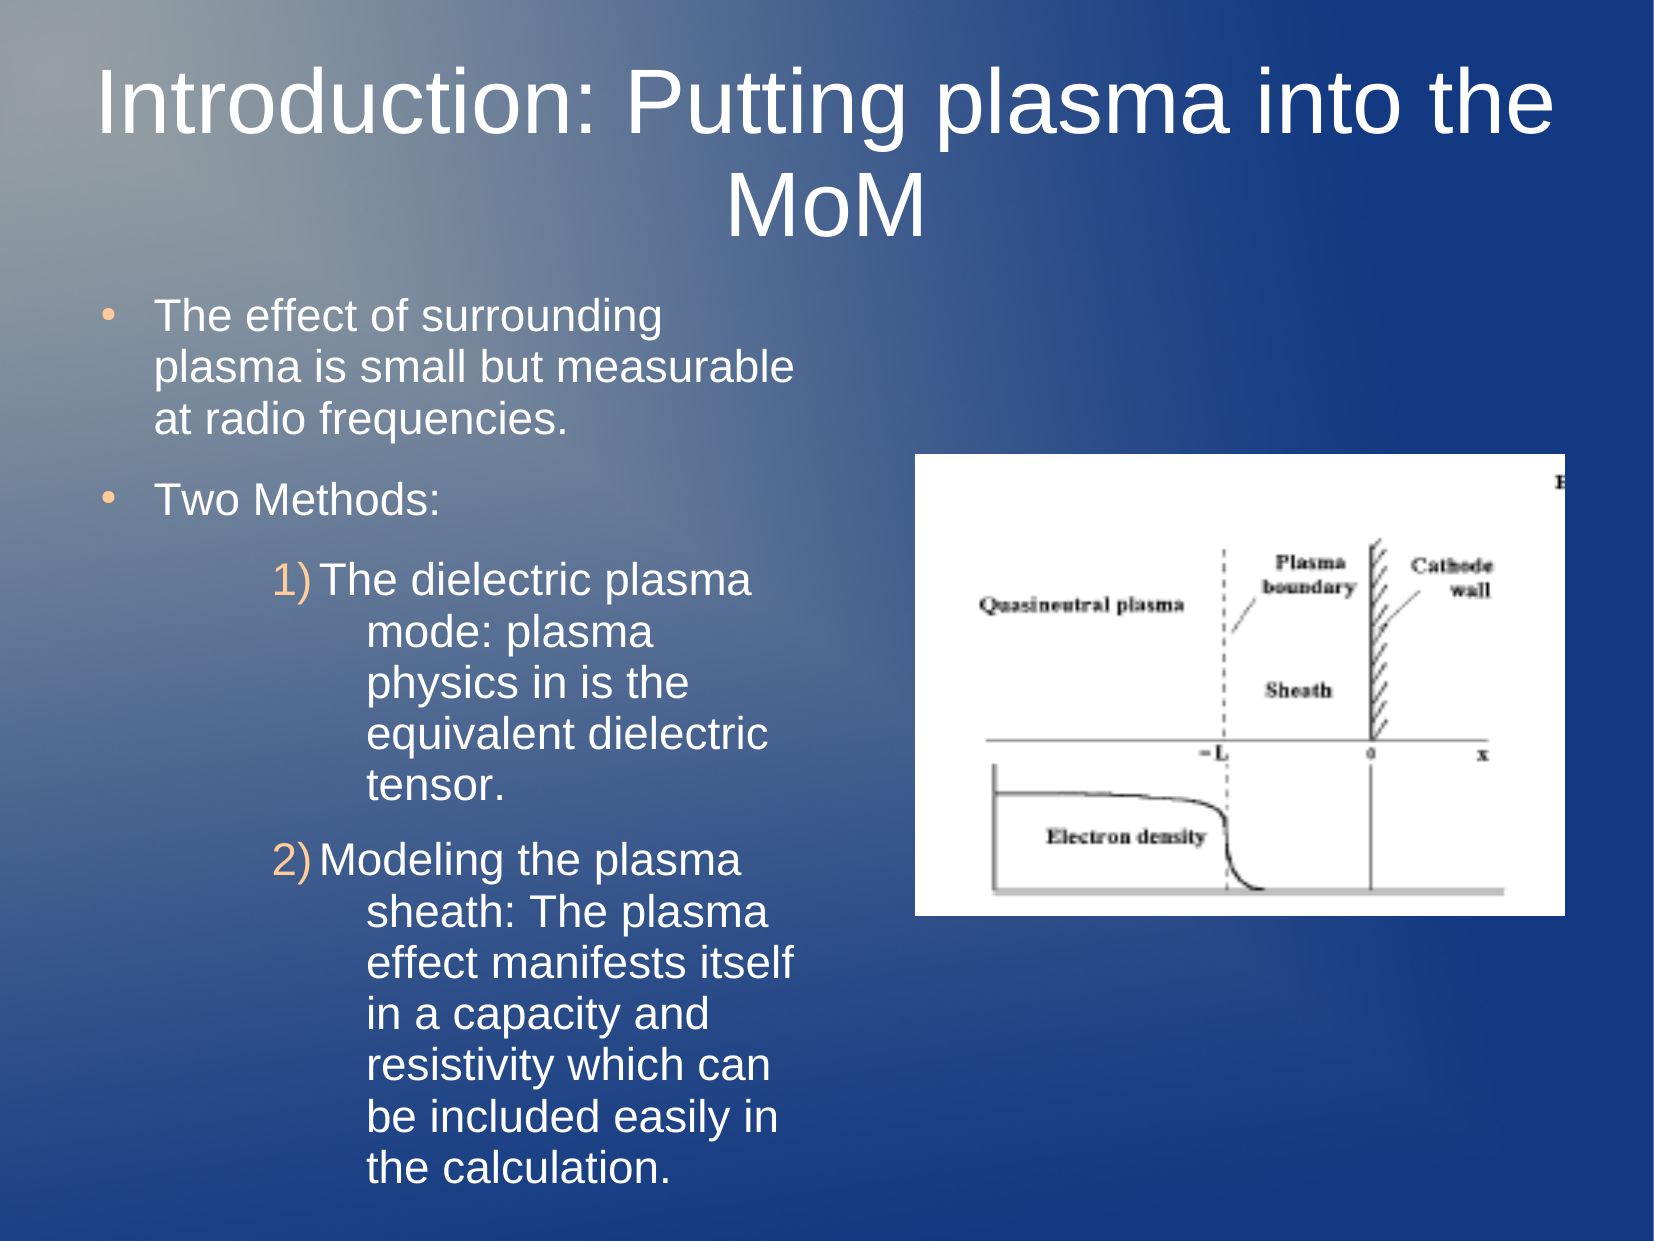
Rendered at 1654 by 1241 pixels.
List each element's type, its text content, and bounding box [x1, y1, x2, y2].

picture [0, 0, 1654, 1241]
list The effect of surrounding plasma is small but measurable at radio frequencies. Two Methods: The dielectric plasma mode: plasma physics in is the equivalent dielectric tensor. Modeling the plasma sheath: The plasma effect manifests itself in a capacity and resistivity which can be included easily in the calculation. [82, 290, 809, 1194]
title Introduction: Putting plasma into the MoM [82, 50, 1571, 256]
